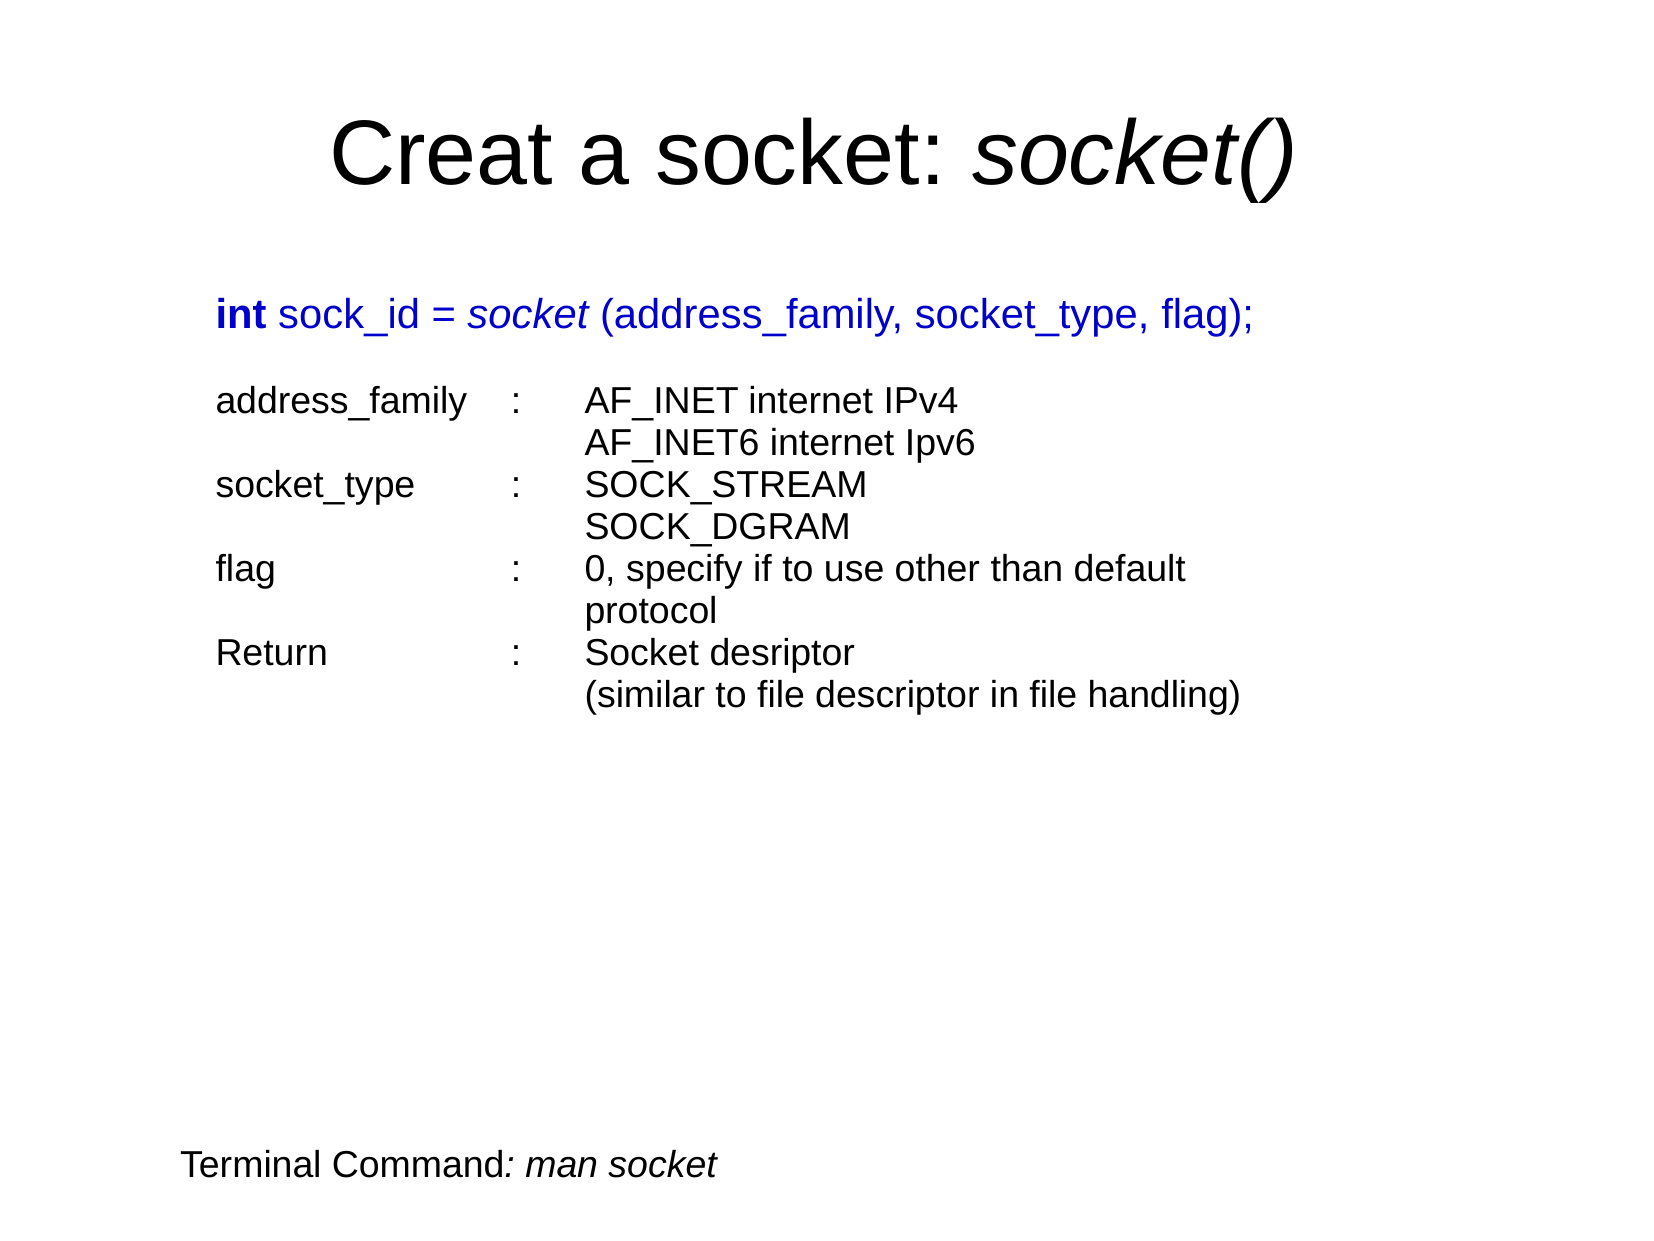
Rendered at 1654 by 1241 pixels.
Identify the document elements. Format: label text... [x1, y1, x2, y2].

text_box Terminal Command: man socket [165, 1136, 732, 1193]
title Creat a socket: socket() [82, 49, 1571, 257]
text_box int sock_id = socket (address_family, socket_type, flag); address_family : AF_INET internet IPv4 AF_INET6 internet Ipv6 socket_type : SOCK_STREAM SOCK_DGRAM flag : 0, specify if to use other than default protocol Return : Socket desriptor (similar to file descriptor in file handling) [200, 283, 1300, 724]
